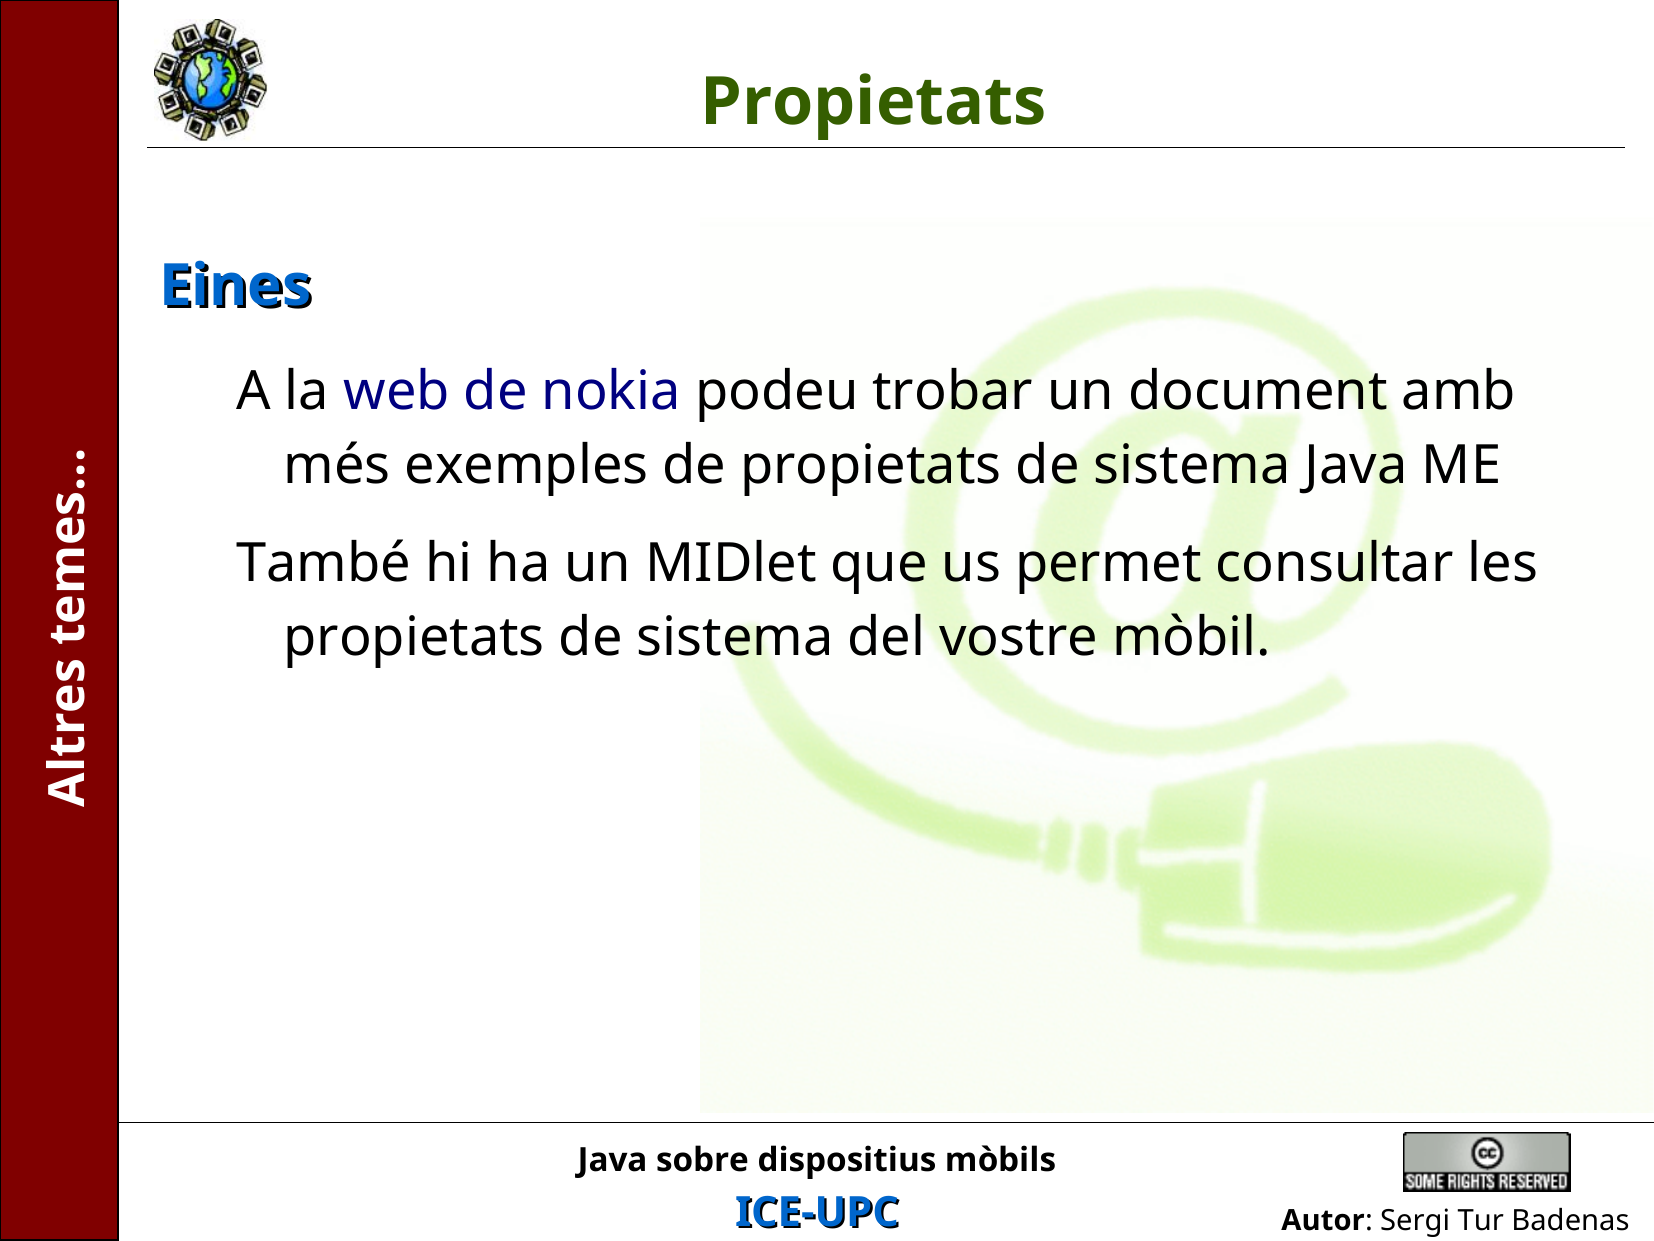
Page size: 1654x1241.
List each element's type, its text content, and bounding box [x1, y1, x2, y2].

title Propietats [129, 56, 1619, 141]
picture [700, 217, 1654, 1113]
list Eines A la web de nokia podeu trobar un document amb més exemples de propietats de sistema Java ME També hi ha un MIDlet que us permet consultar les propietats de sistema del vostre mòbil. [141, 242, 1630, 1078]
picture [1403, 1132, 1571, 1192]
picture [154, 19, 268, 56]
